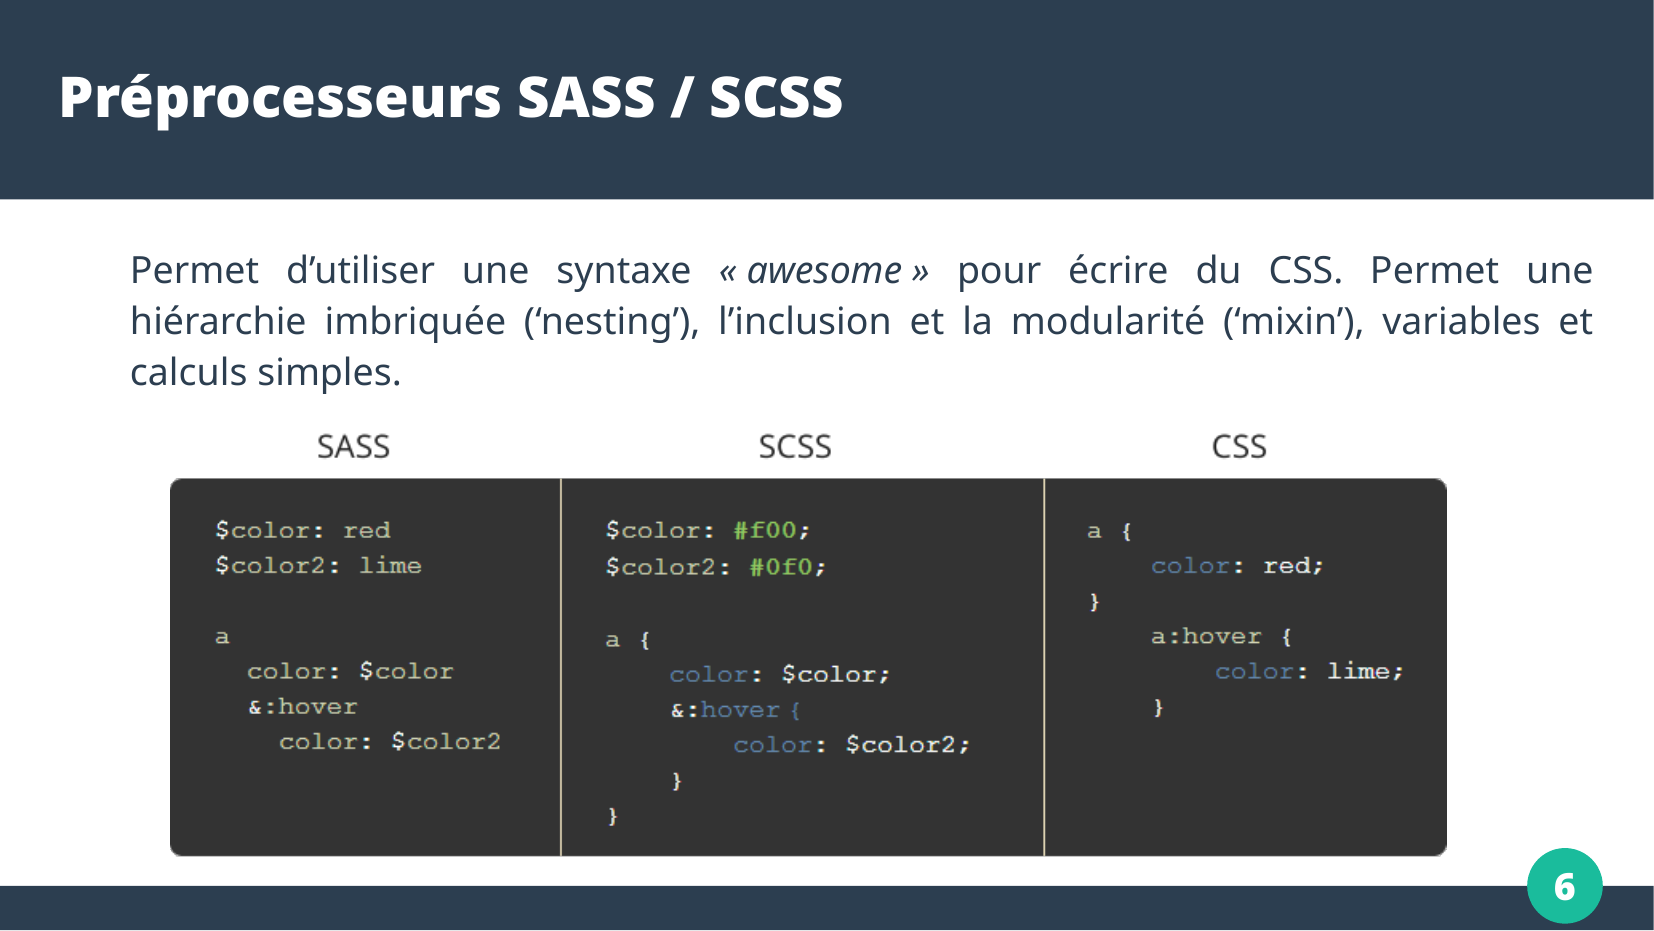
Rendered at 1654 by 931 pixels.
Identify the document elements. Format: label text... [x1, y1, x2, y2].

picture [170, 402, 1447, 882]
title Préprocesseurs SASS / SCSS [59, 37, 1595, 156]
list Permet d’utiliser une syntaxe « awesome » pour écrire du CSS. Permet une hiérarchie imbriquée (‘nesting’), l’inclusion et la modularité (‘mixin’), variables et calculs simples. [59, 243, 1595, 562]
